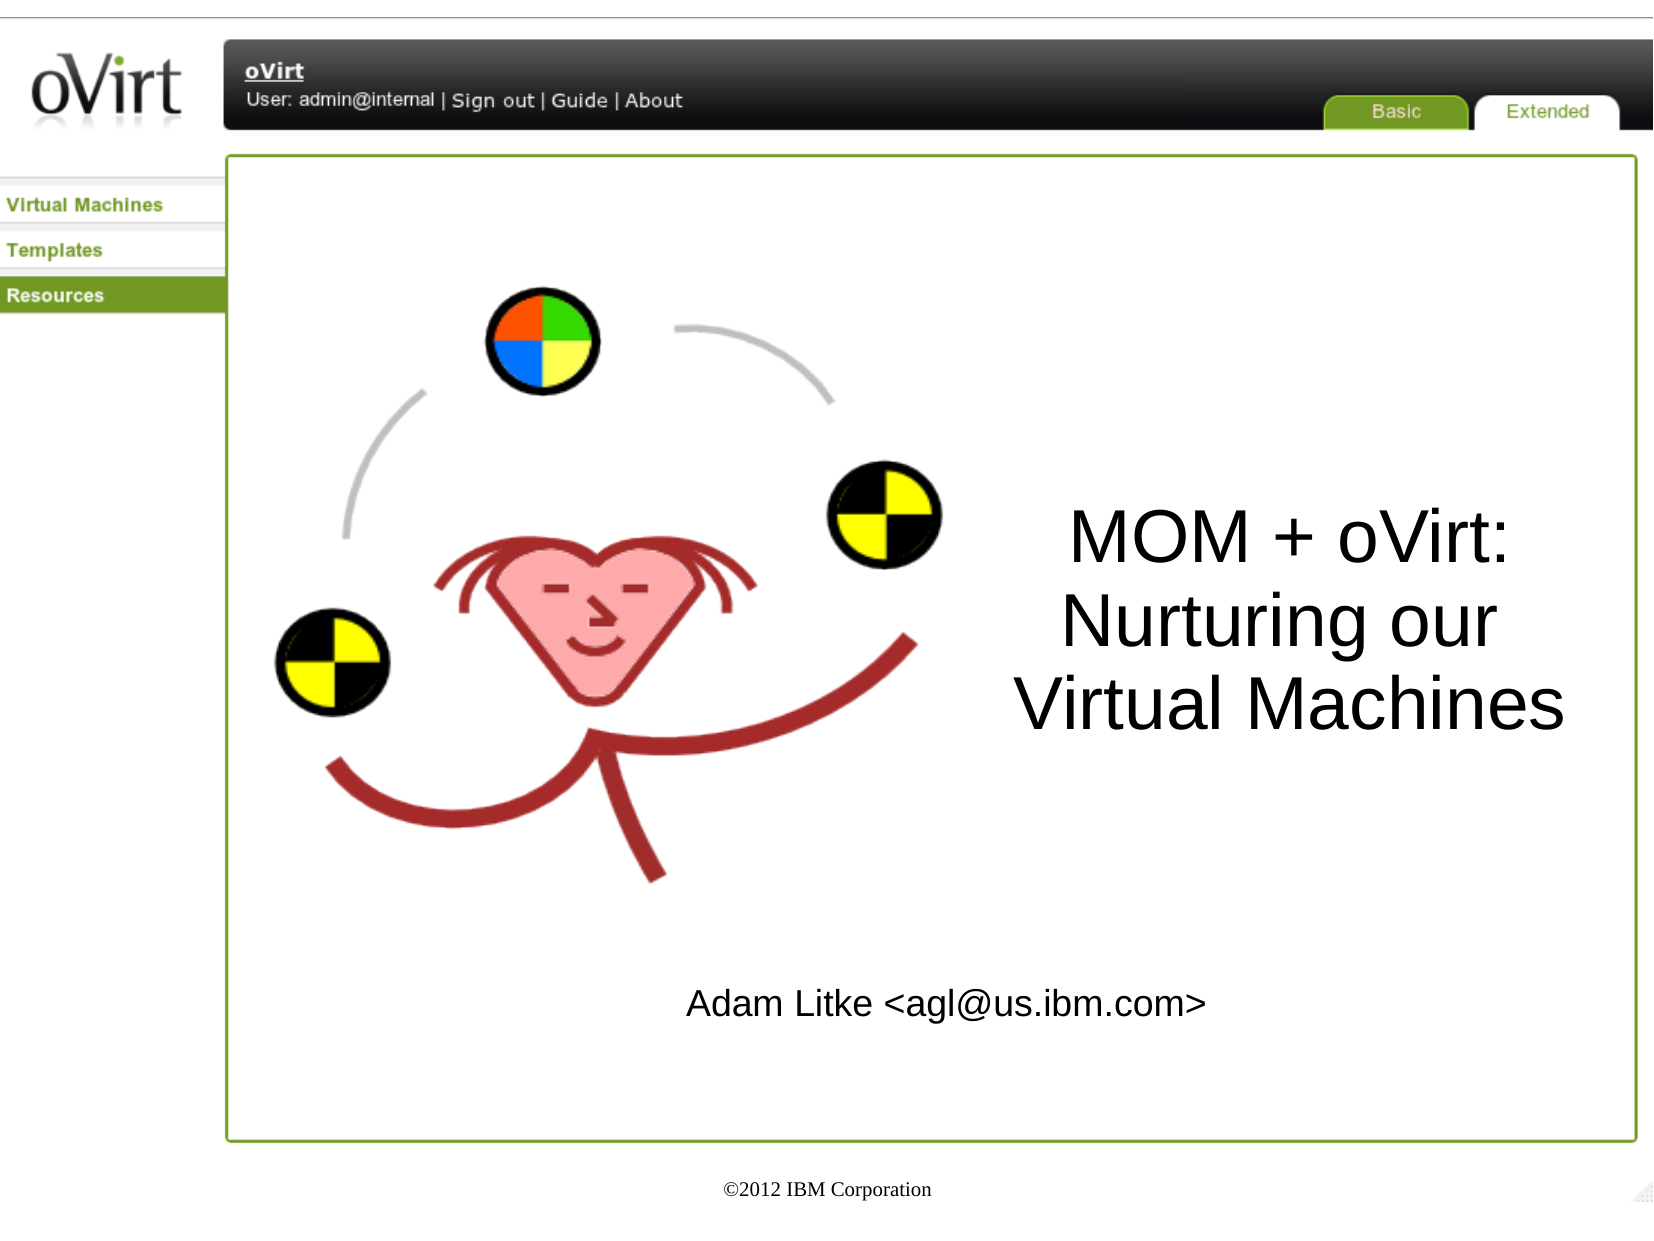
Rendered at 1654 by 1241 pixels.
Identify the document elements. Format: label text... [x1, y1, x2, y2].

picture [0, 17, 1653, 1202]
text_box MOM + oVirt: Nurturing our Virtual Machines [990, 486, 1591, 754]
text_box Adam Litke <agl@us.ibm.com> [671, 975, 1302, 1032]
